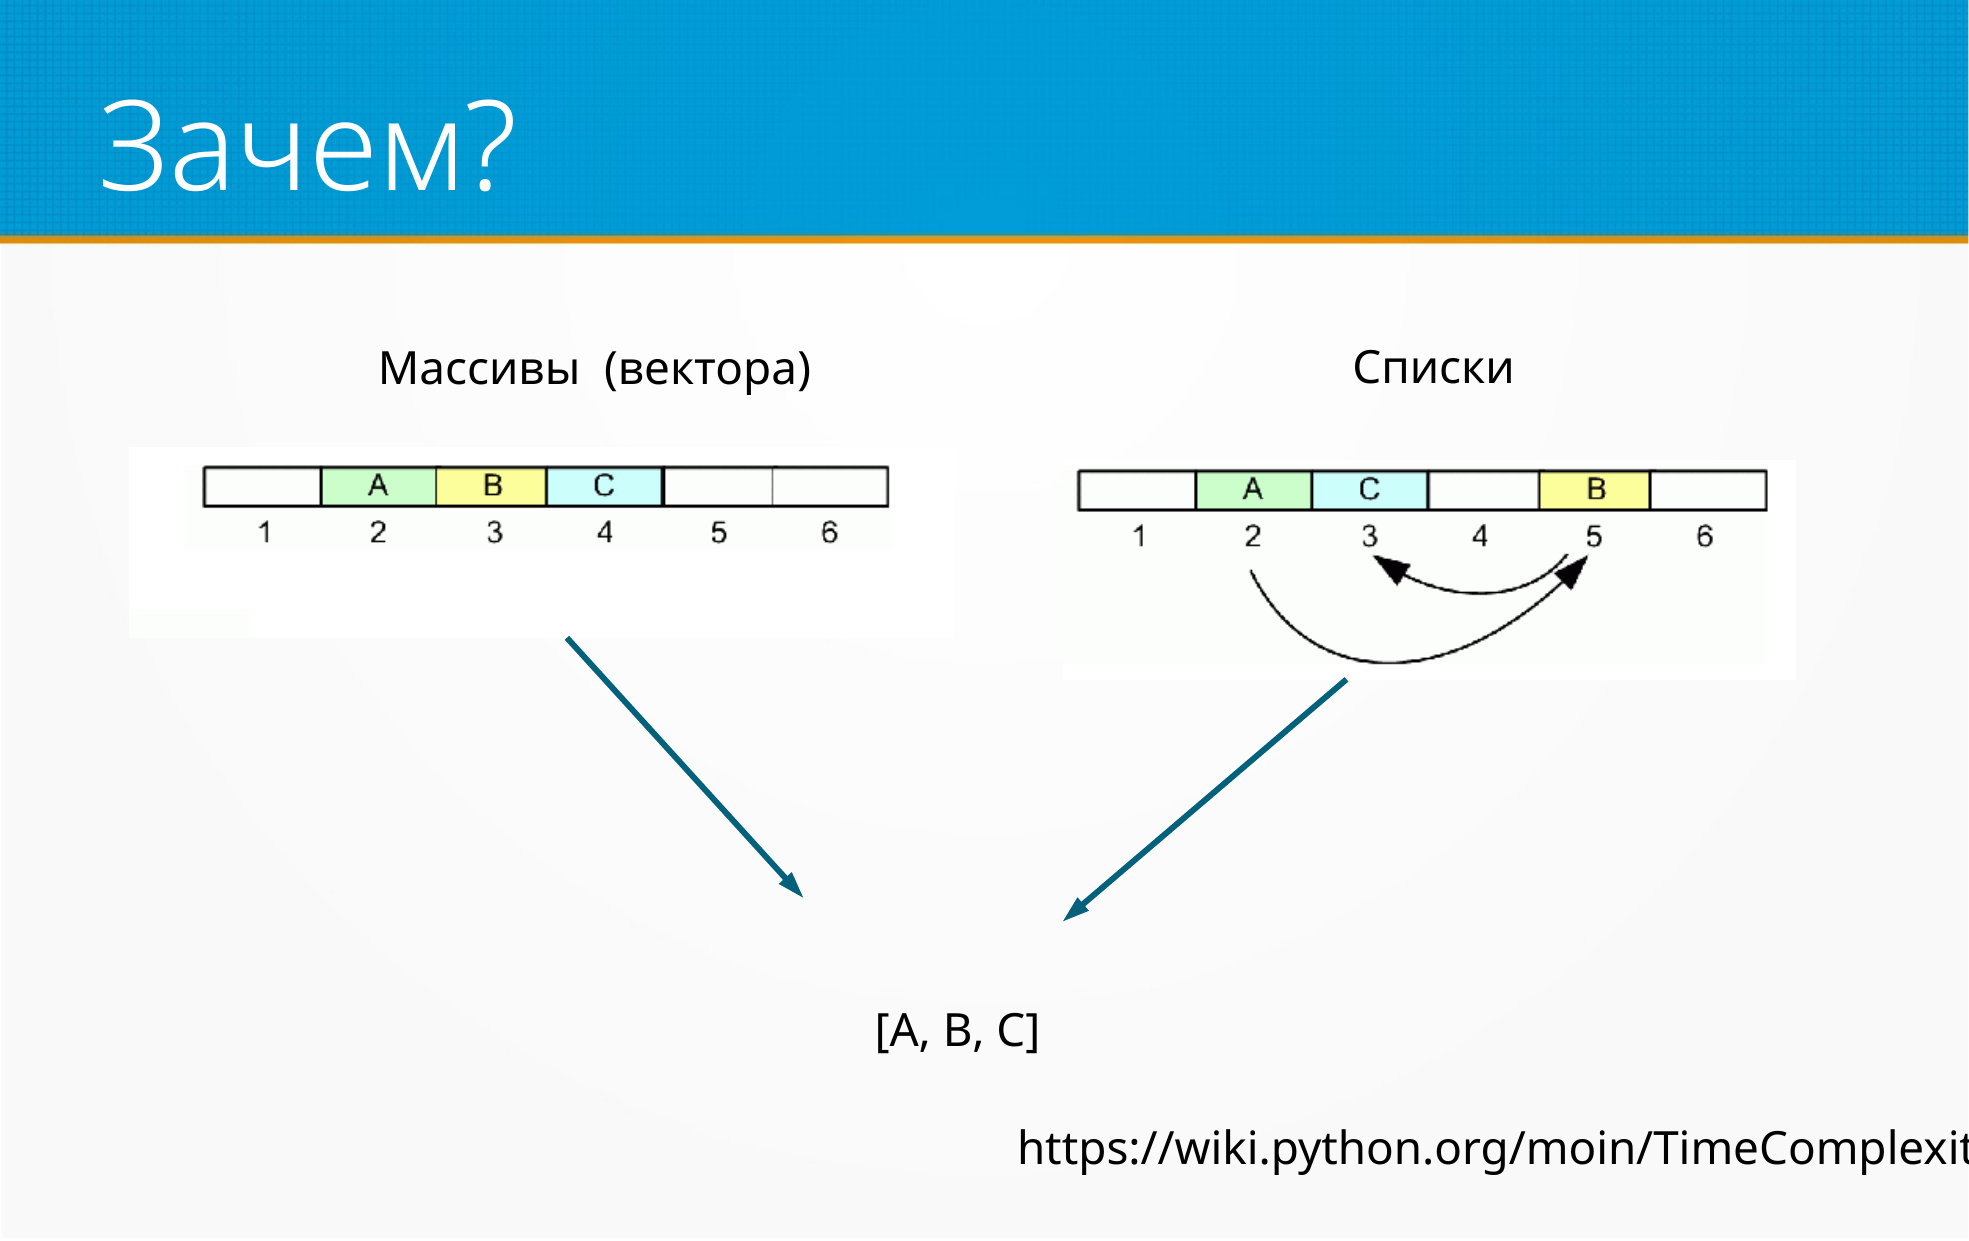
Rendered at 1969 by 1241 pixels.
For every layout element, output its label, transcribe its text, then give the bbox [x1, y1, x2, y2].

text_box https://wiki.python.org/moin/TimeComplexity [1011, 1112, 1914, 1182]
picture [0, 233, 1969, 1241]
text_box Списки [1346, 330, 1505, 400]
list [98, 315, 1861, 1081]
text_box [A, B, C] [868, 993, 1028, 1063]
text_box Массивы (вектора) [372, 332, 768, 402]
title Зачем? [98, 19, 1870, 227]
